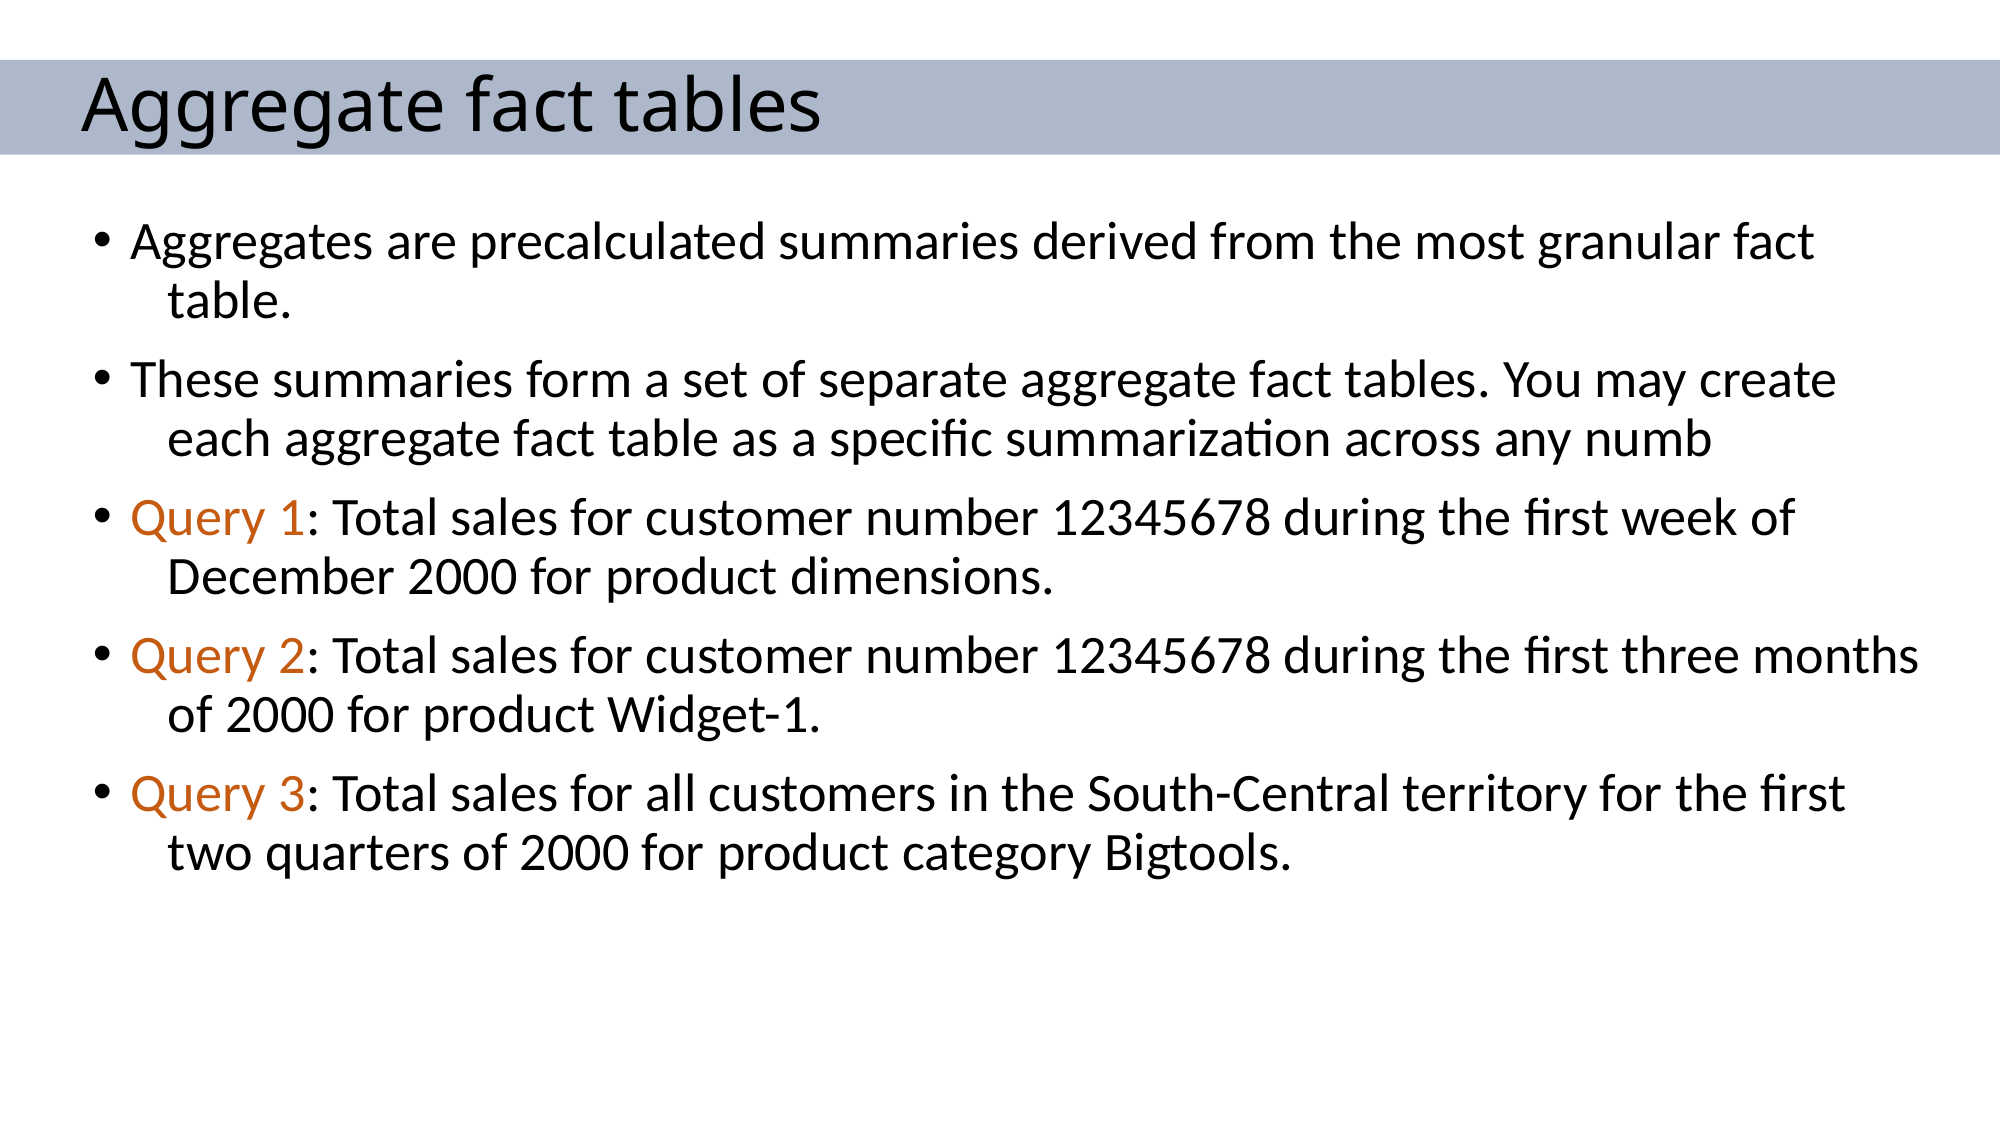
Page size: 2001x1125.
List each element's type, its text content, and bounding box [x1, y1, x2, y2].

title Aggregate fact tables [0, 59, 2000, 155]
list Aggregates are precalculated summaries derived from the most granular fact table. These summaries form a set of separate aggregate fact tables. You may create each aggregate fact table as a specific summarization across any numb Query 1: Total sales for customer number 12345678 during the first week of December 2000 for product dimensions. Query 2: Total sales for customer number 12345678 during the first three months of 2000 for product Widget-1. Query 3: Total sales for all customers in the South-Central territory for the first two quarters of 2000 for product category Bigtools. [77, 205, 1948, 920]
